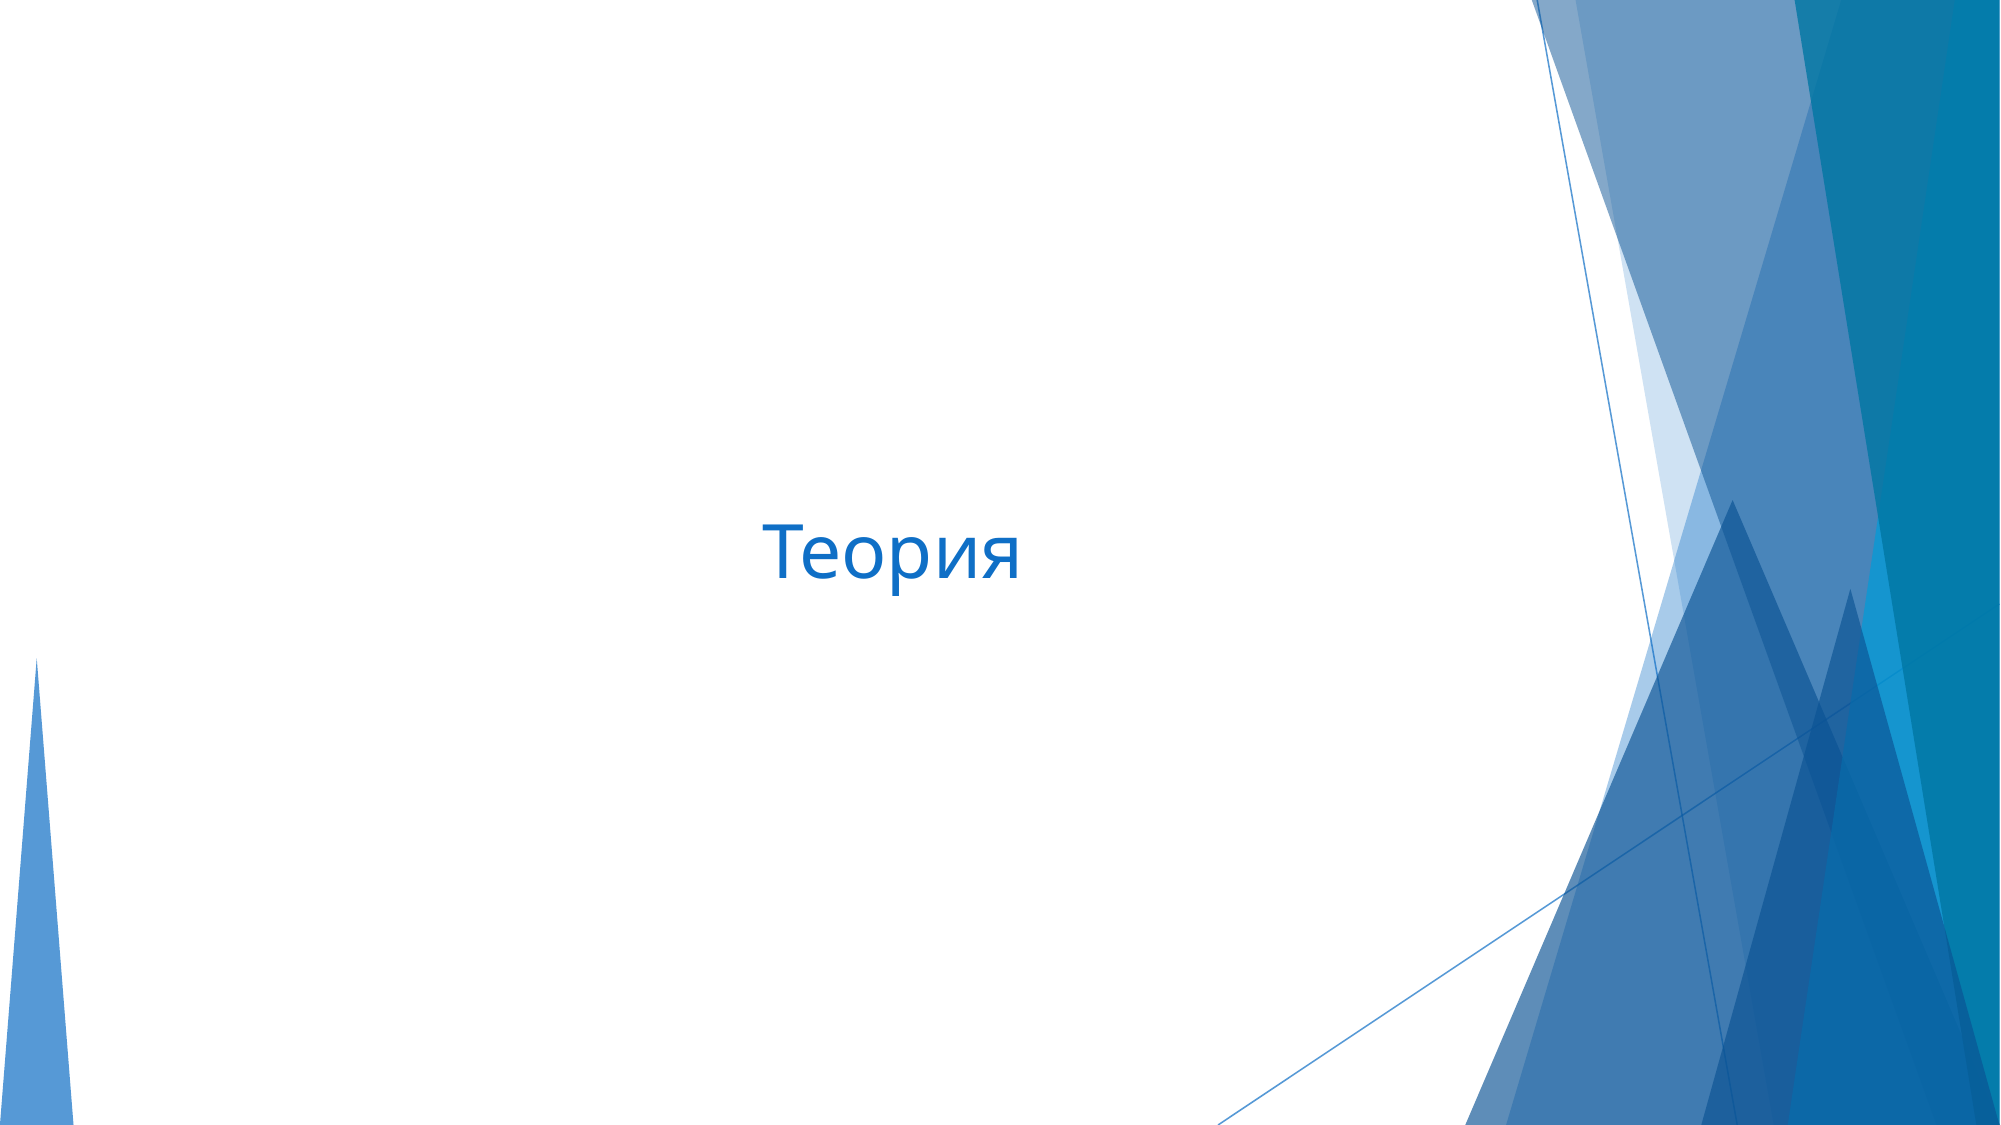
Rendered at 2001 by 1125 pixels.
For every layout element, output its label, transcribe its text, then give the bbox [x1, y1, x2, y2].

title Теория [0, 496, 1787, 629]
